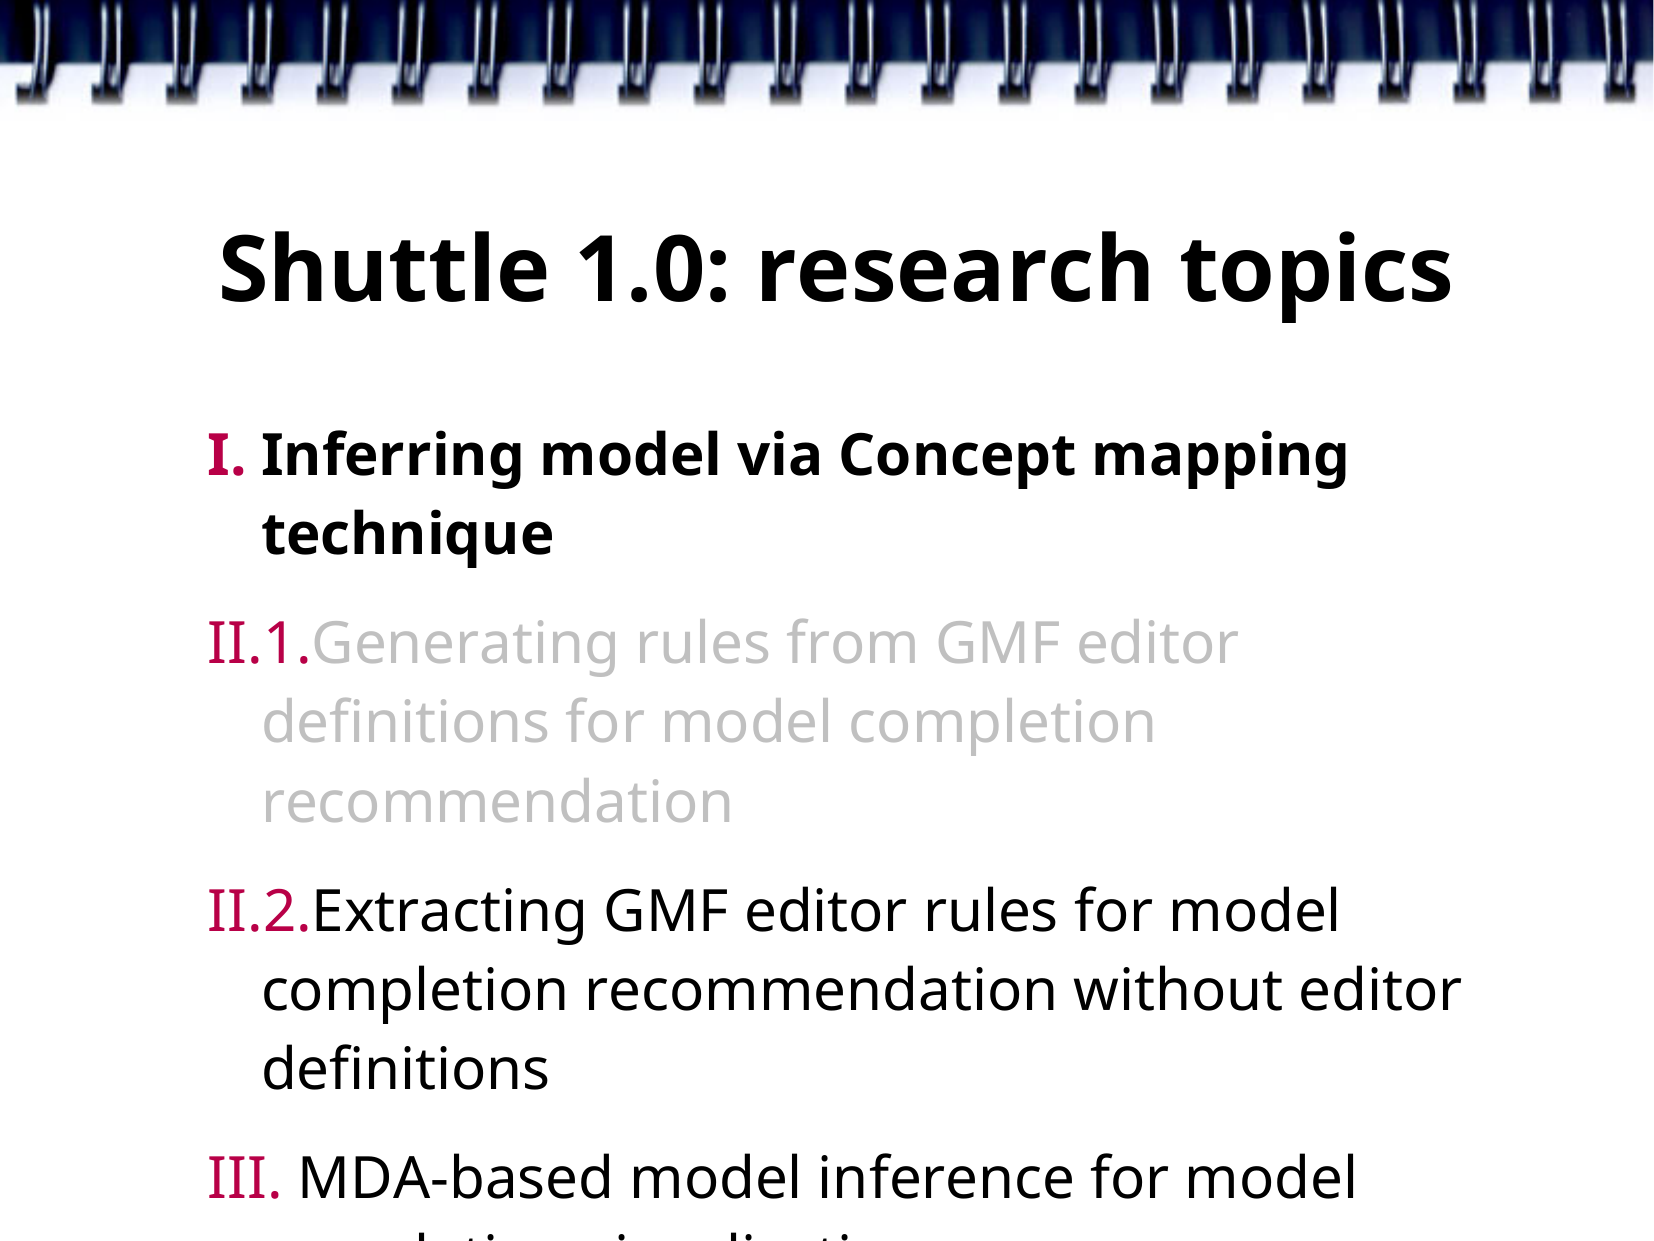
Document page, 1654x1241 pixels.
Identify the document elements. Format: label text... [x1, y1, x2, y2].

list Inferring model via Concept mapping technique Generating rules from GMF editor definitions for model completion recommendation Extracting GMF editor rules for model completion recommendation without editor definitions III. MDA-based model inference for model completion visualization [190, 413, 1506, 1193]
title Shuttle 1.0: research topics [139, 169, 1535, 362]
picture [0, 0, 1654, 121]
